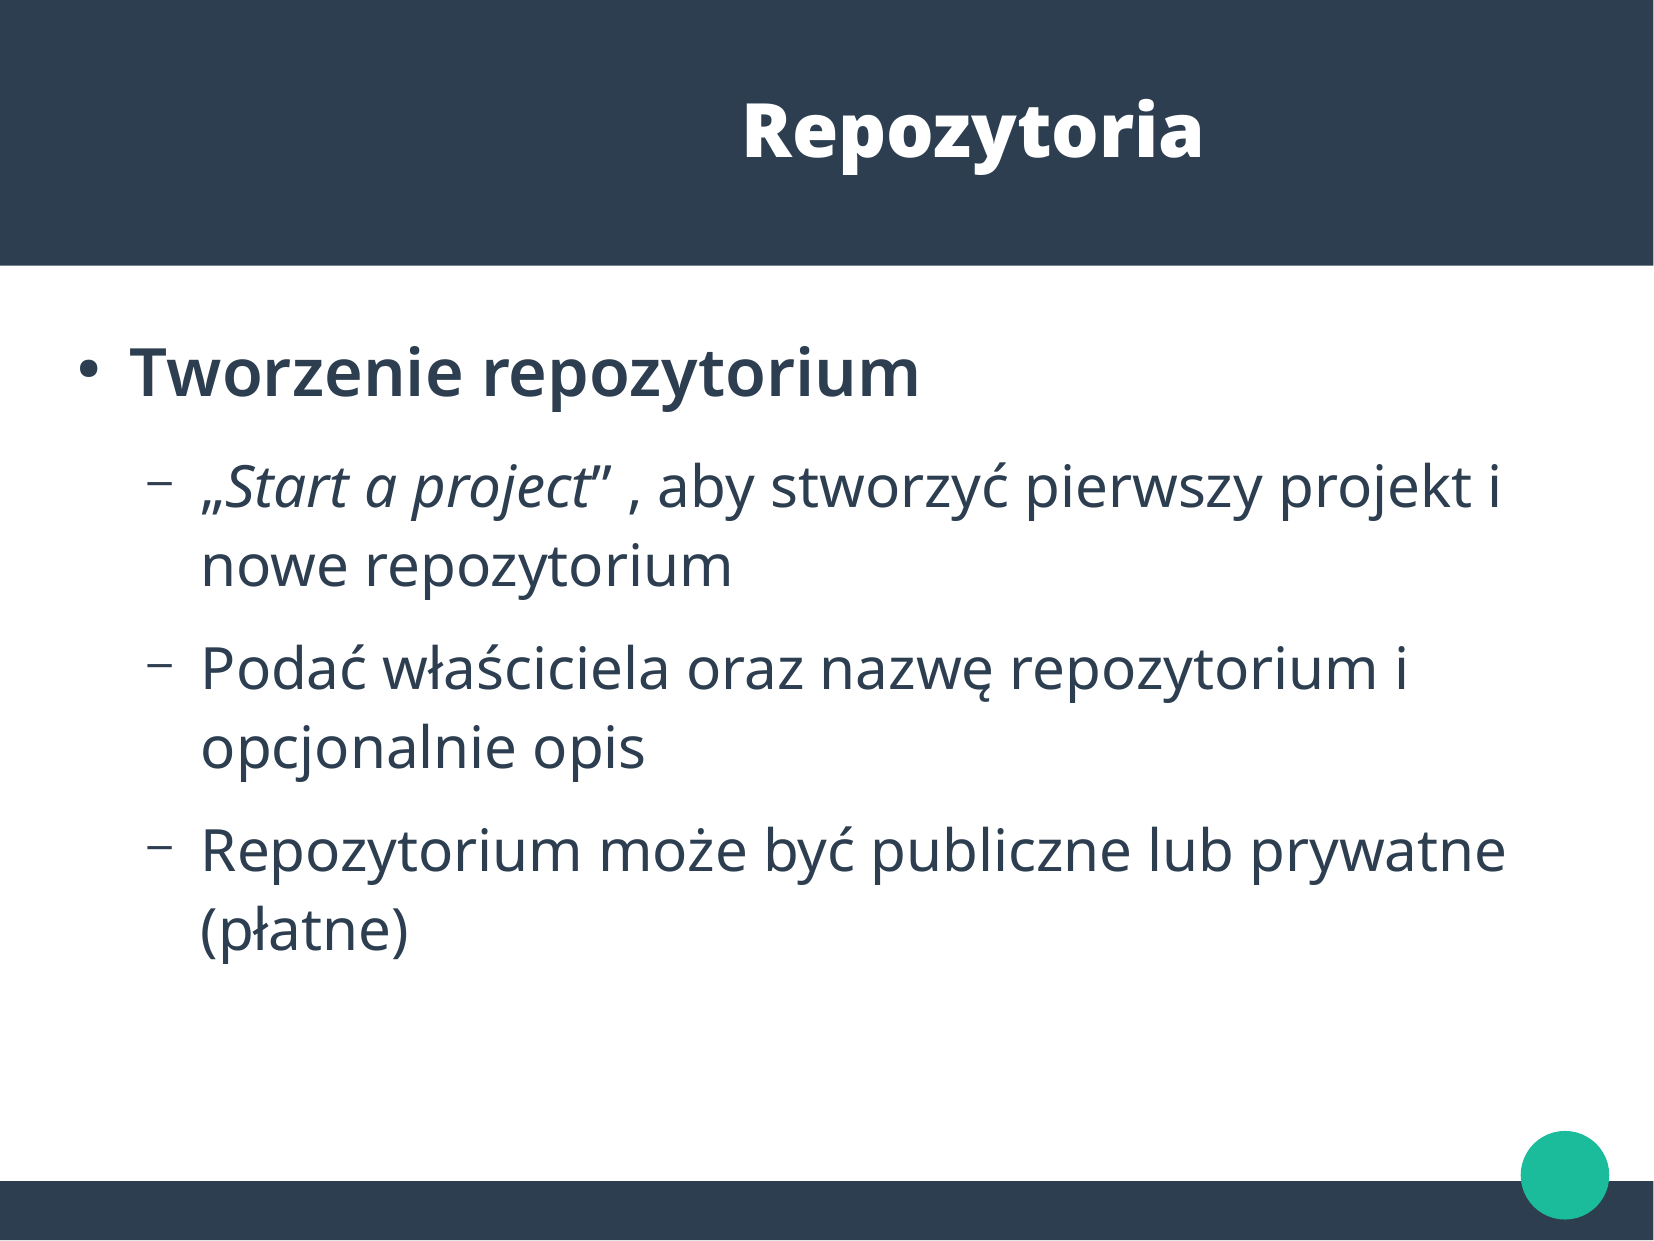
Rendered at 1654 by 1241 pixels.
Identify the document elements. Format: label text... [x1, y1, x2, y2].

title Repozytoria [59, 49, 1595, 207]
list Tworzenie repozytorium „Start a project” , aby stworzyć pierwszy projekt i nowe repozytorium Podać właściciela oraz nazwę repozytorium i opcjonalnie opis Repozytorium może być publiczne lub prywatne (płatne) [59, 324, 1595, 1152]
